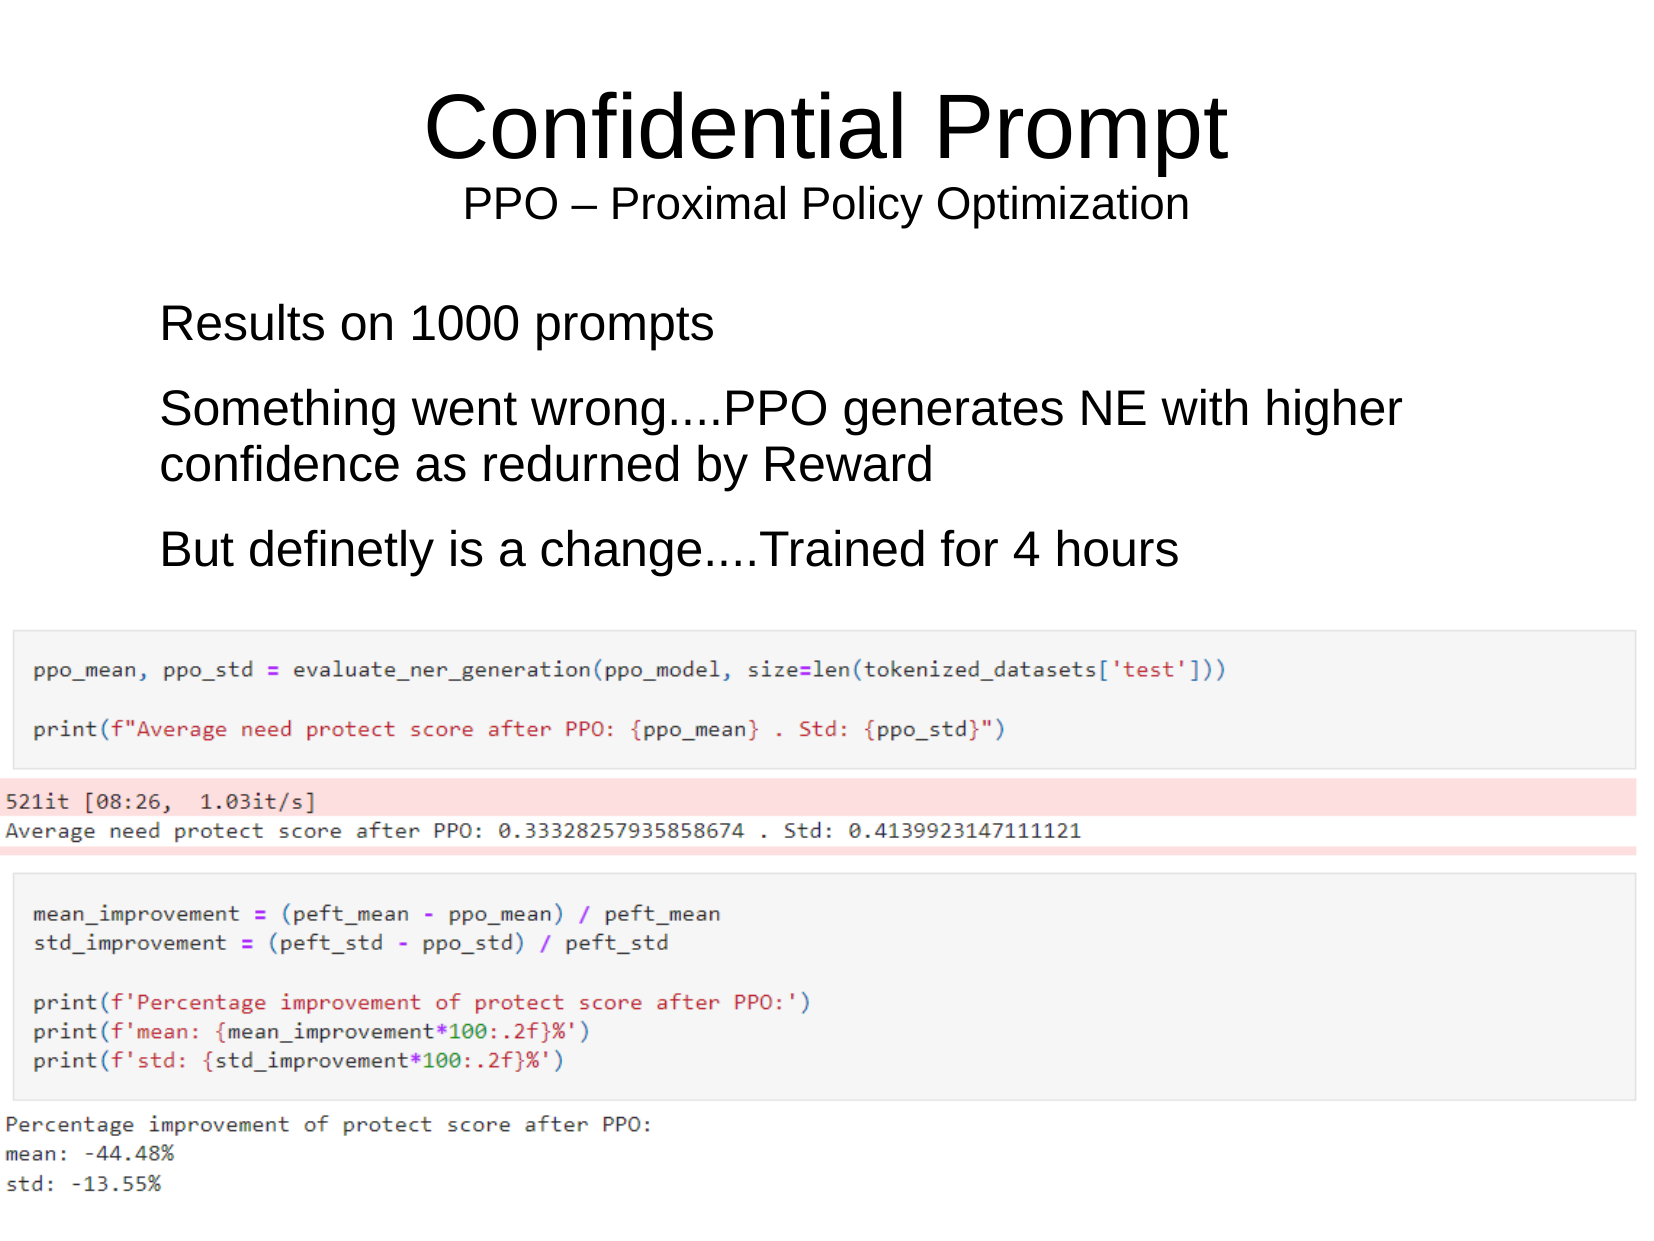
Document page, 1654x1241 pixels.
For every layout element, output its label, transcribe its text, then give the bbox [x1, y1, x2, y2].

list Results on 1000 prompts Something went wrong....PPO generates NE with higher confidence as redurned by Reward But definetly is a change....Trained for 4 hours [88, 295, 1577, 620]
title Confidential Prompt PPO – Proximal Policy Optimization [82, 49, 1571, 257]
picture [0, 620, 1654, 1213]
